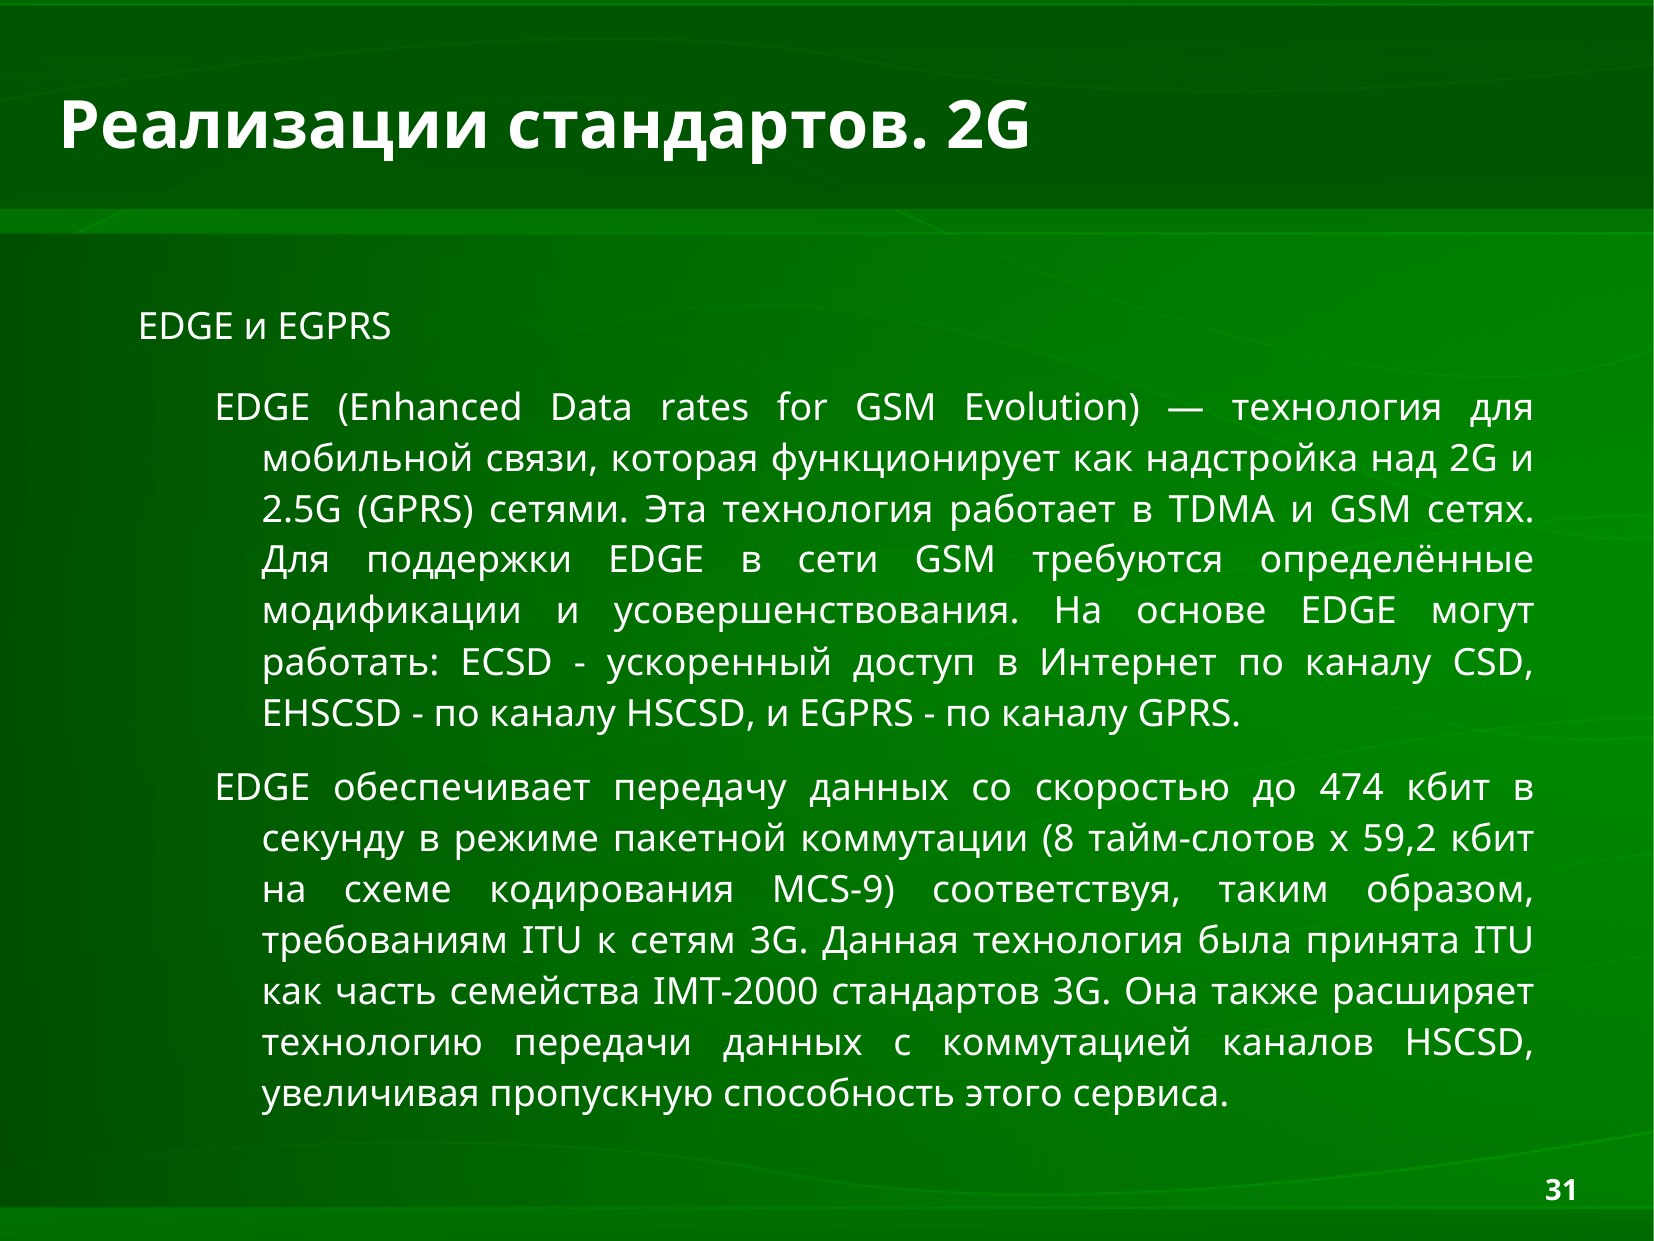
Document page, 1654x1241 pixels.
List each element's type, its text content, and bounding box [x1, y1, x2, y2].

title Реализации стандартов. 2G [23, 8, 1625, 237]
picture [0, 0, 1654, 1241]
list EDGE и EGPRS EDGE (Enhanced Data rates for GSM Evolution) — технология для мобильной связи, которая функционирует как надстройка над 2G и 2.5G (GPRS) сетями. Эта технология работает в TDMA и GSM сетях. Для поддержки EDGE в сети GSM требуются определённые модификации и усовершенствования. На основе EDGE могут работать: ECSD - ускоренный доступ в Интернет по каналу CSD, EHSCSD - по каналу HSCSD, и EGPRS - по каналу GPRS. EDGE обеспечивает передачу данных со скоростью до 474 кбит в секунду в режиме пакетной коммутации (8 тайм-слотов x 59,2 кбит на схеме кодирования MCS-9) соответствуя, таким образом, требованиям ITU к сетям 3G. Данная технология была принята ITU как часть семейства IMT-2000 стандартов 3G. Она также расширяет технологию передачи данных с коммутацией каналов HSCSD, увеличивая пропускную способность этого сервиса. [119, 299, 1536, 1093]
